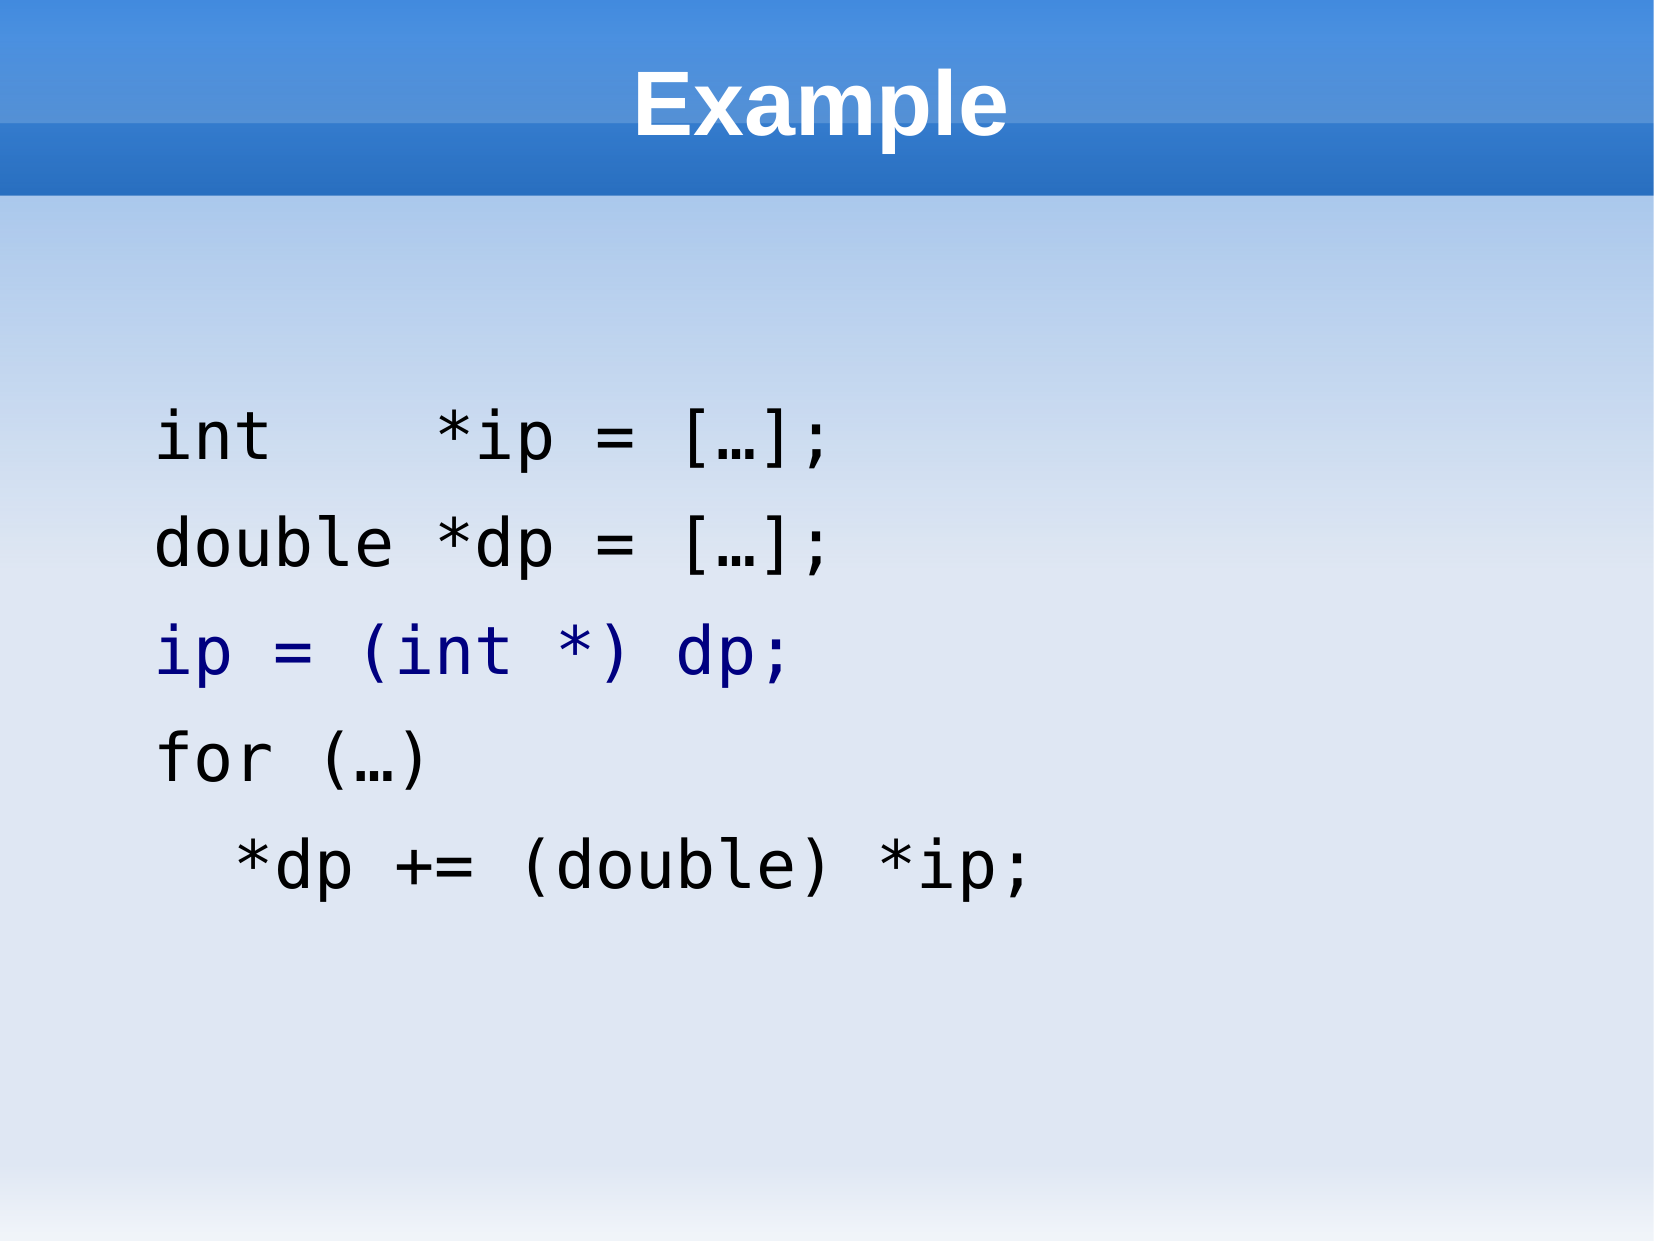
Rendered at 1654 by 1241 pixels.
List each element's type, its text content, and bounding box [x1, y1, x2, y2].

picture [0, 0, 1654, 1241]
title Example [76, 0, 1565, 208]
list int *ip = […]; double *dp = […]; ip = (int *) dp; for (…) *dp += (double) *ip; [82, 290, 1571, 1109]
